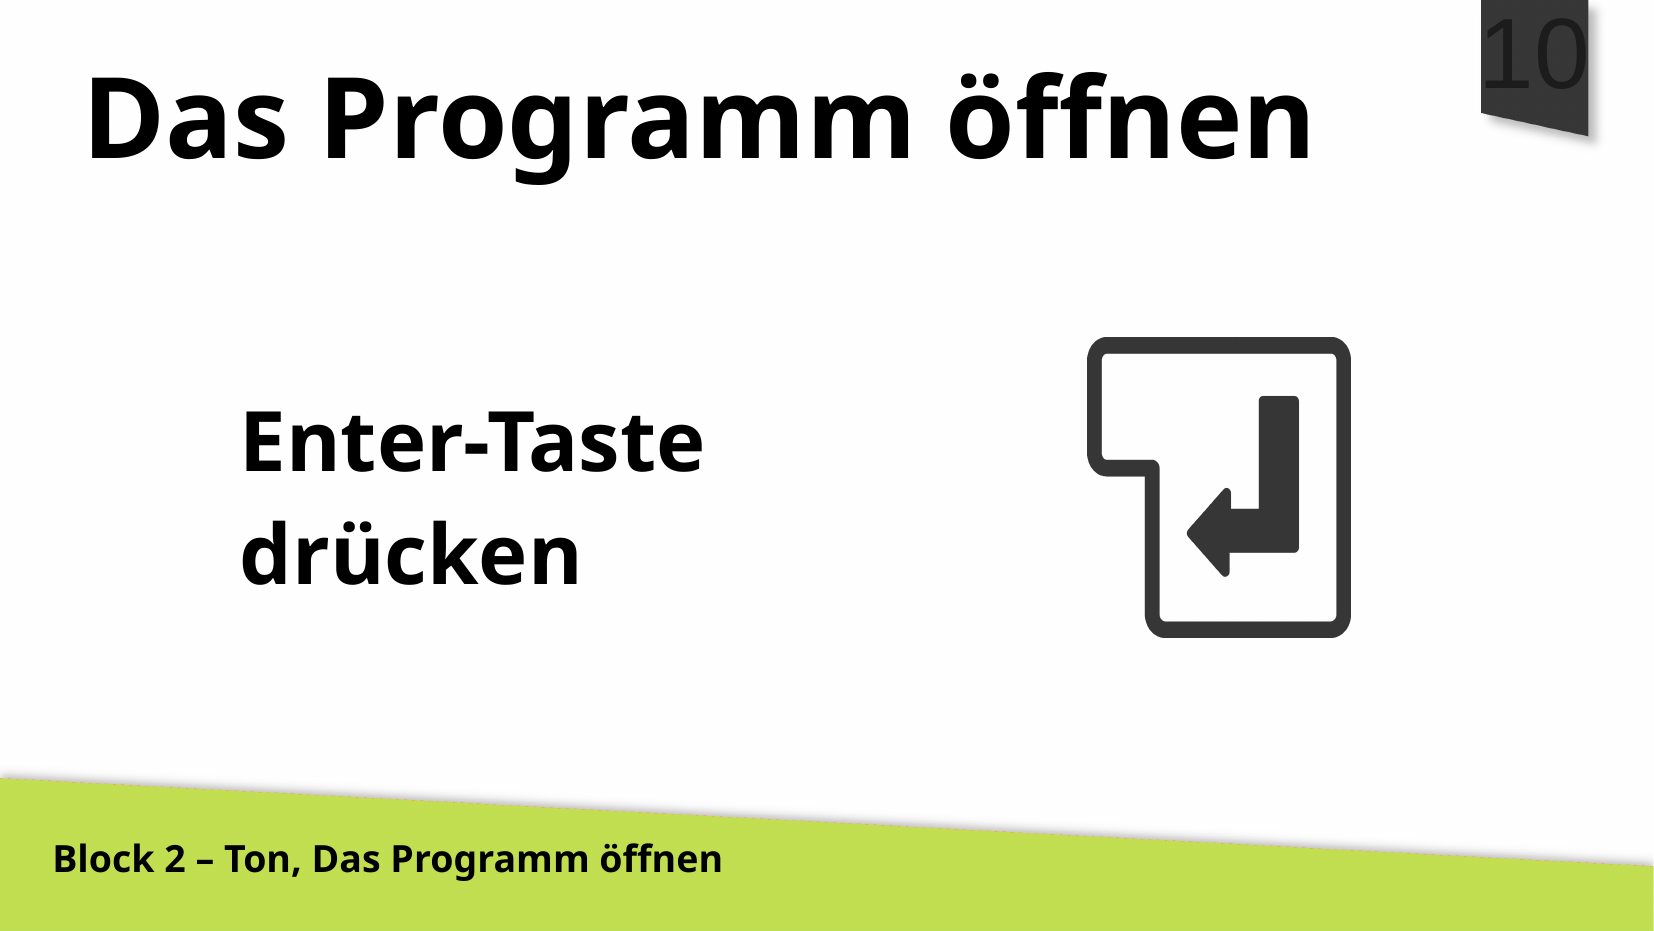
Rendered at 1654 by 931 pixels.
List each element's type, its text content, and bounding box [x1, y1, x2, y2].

text_box Enter-Taste drücken [225, 375, 1051, 601]
picture [0, 0, 1654, 931]
title Das Programm öffnen [82, 37, 1463, 193]
text_box Block 2 – Ton, Das Programm öffnen [37, 825, 863, 901]
text_box <Foliennummer> [929, 0, 1605, 132]
